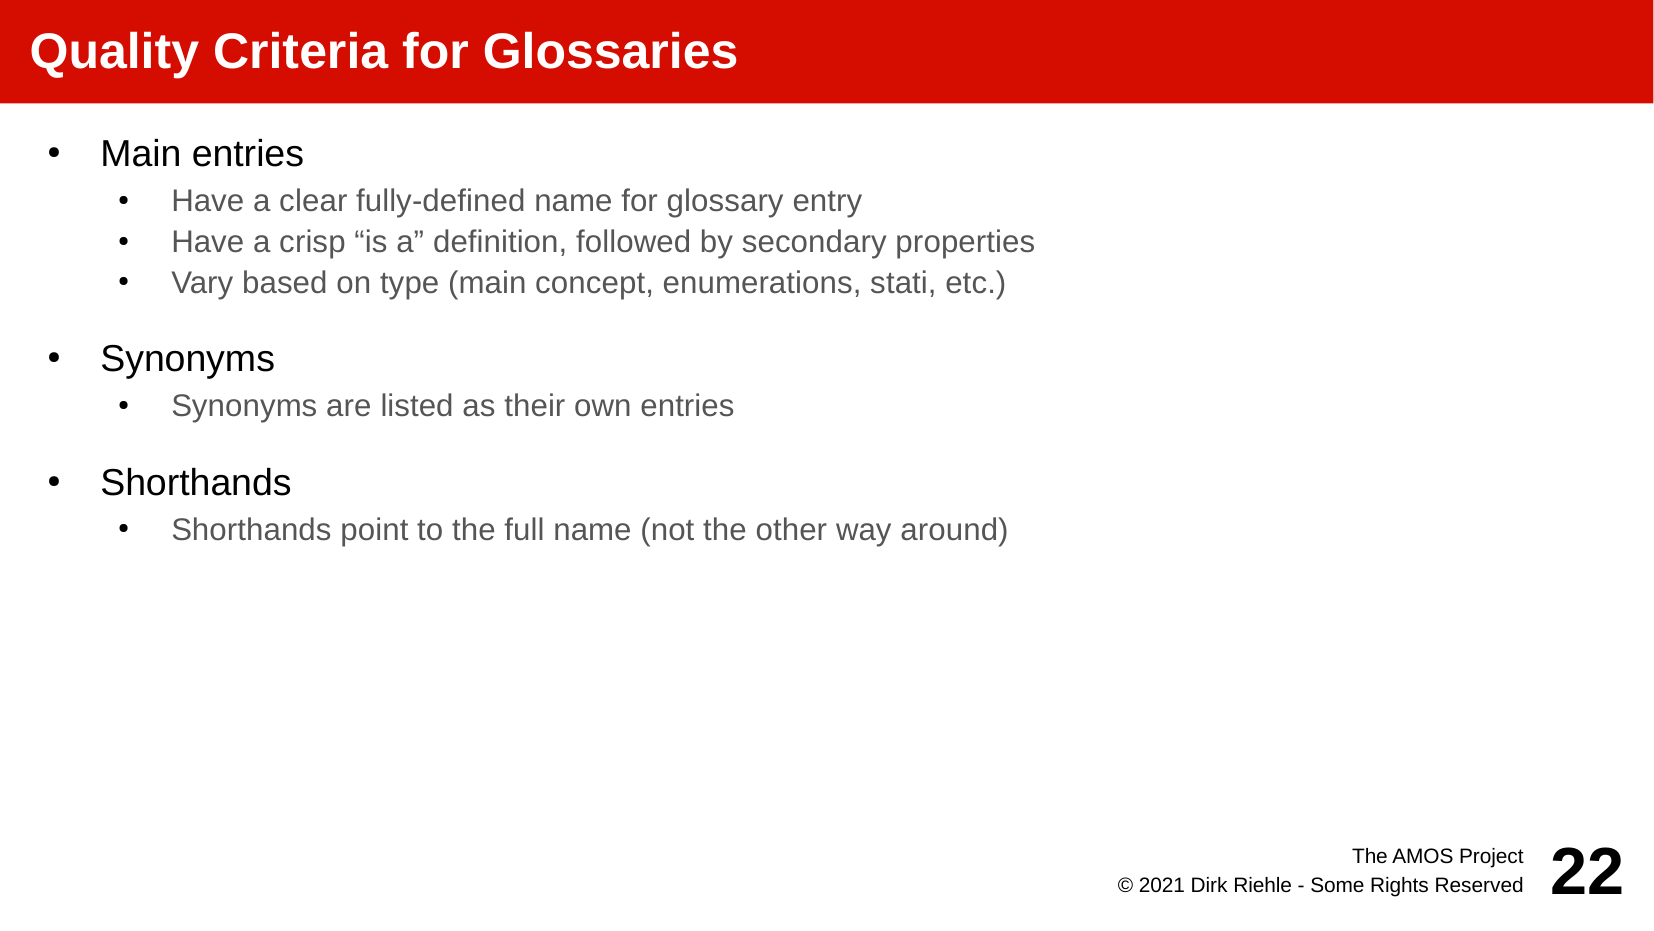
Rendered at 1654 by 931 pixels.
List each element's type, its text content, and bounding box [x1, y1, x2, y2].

list Main entries Have a clear fully-defined name for glossary entry Have a crisp “is a” definition, followed by secondary properties Vary based on type (main concept, enumerations, stati, etc.) Synonyms Synonyms are listed as their own entries Shorthands Shorthands point to the full name (not the other way around) [29, 132, 1625, 813]
title Quality Criteria for Glossaries [0, 0, 1654, 104]
